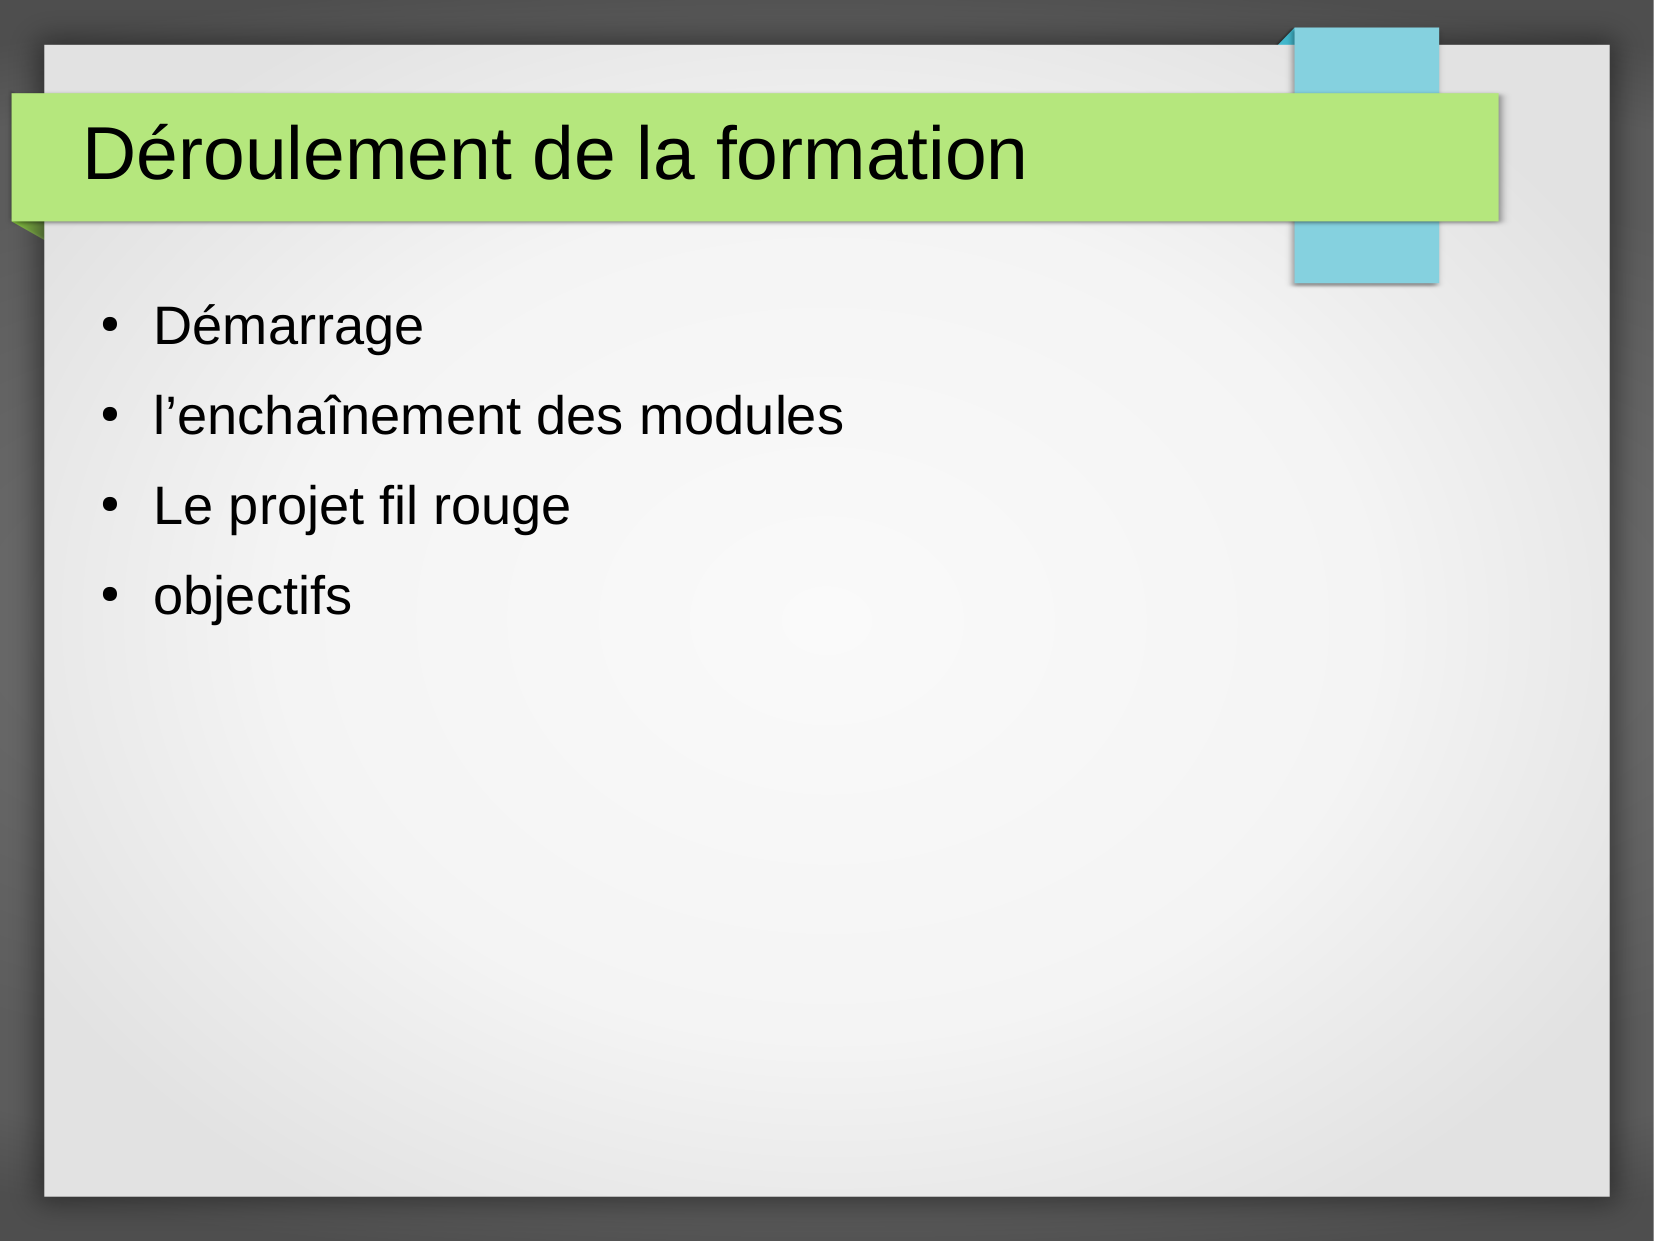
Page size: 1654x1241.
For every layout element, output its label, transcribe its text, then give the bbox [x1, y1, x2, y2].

picture [0, 0, 1654, 1241]
list Démarrage l’enchaînement des modules Le projet fil rouge objectifs [82, 295, 1571, 1015]
title Déroulement de la formation [82, 94, 1264, 213]
